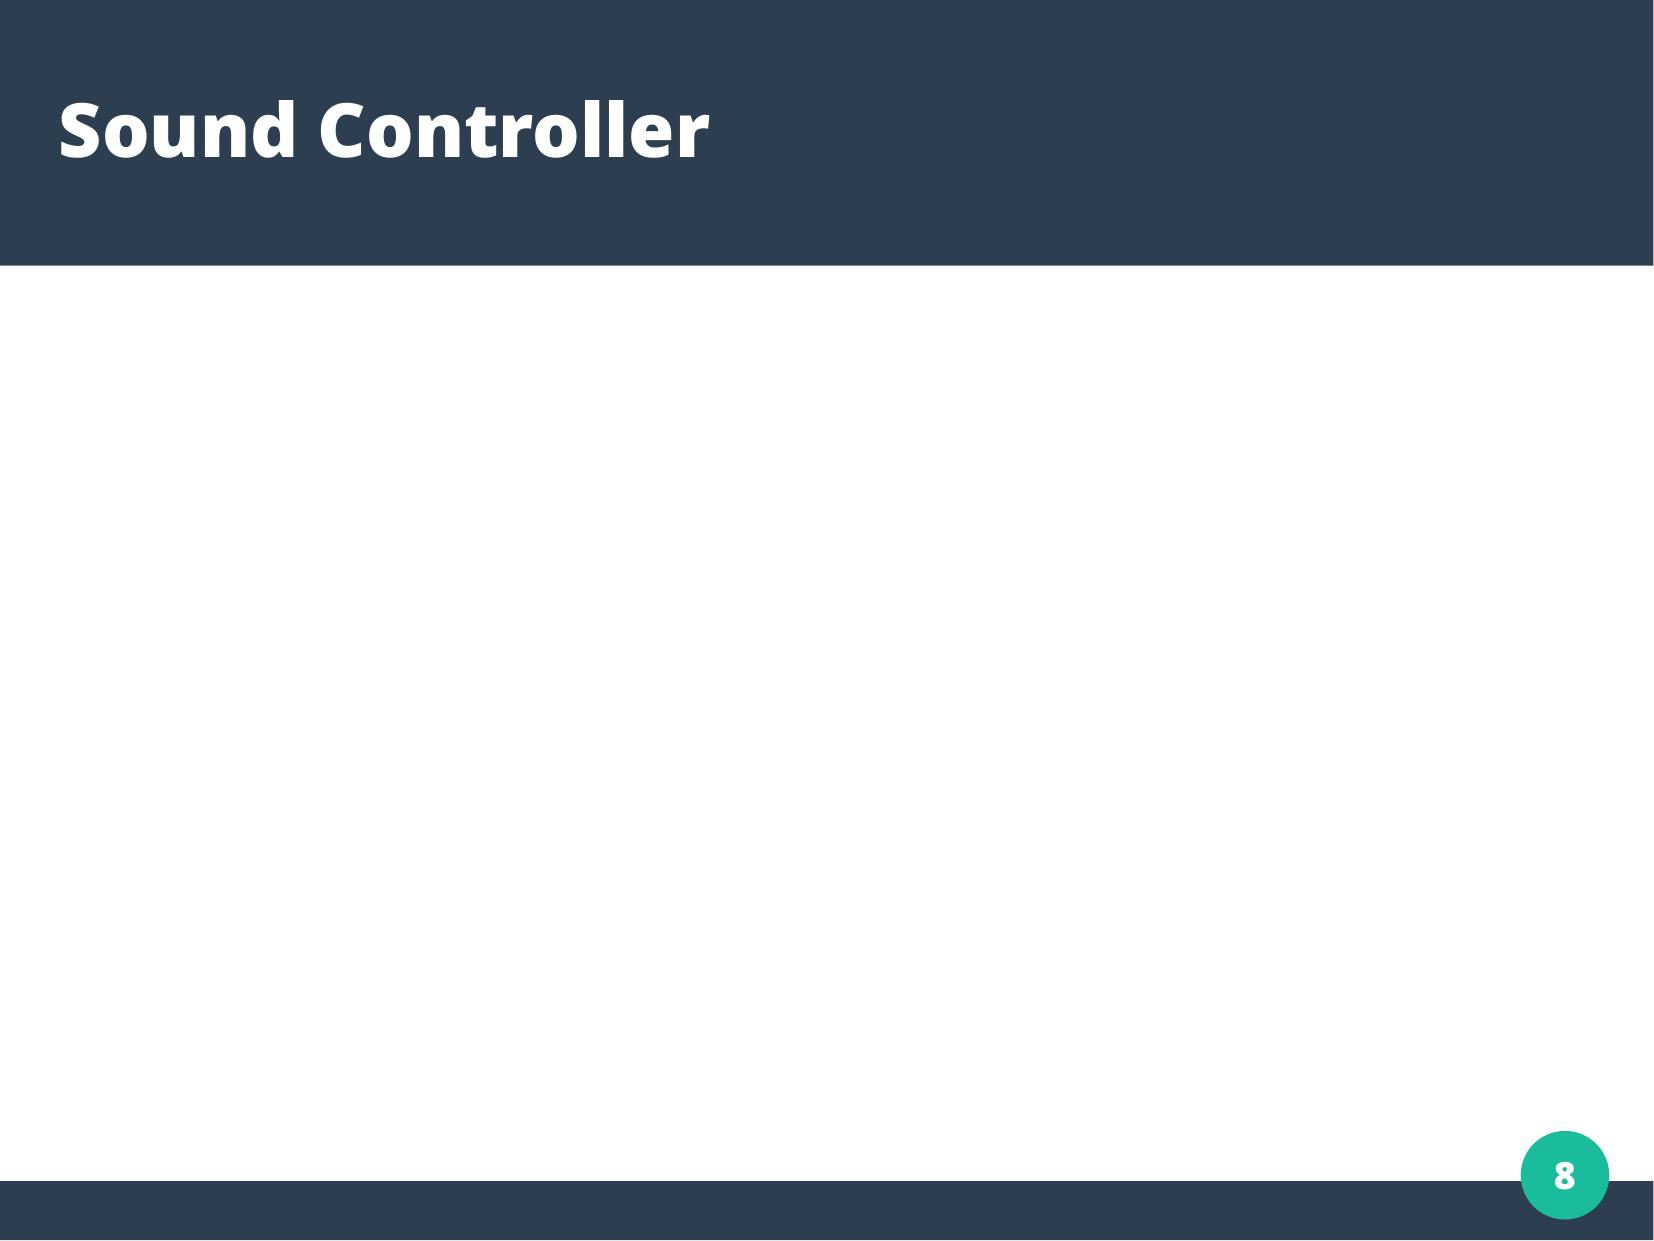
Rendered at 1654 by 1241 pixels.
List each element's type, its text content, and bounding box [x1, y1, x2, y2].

title Sound Controller [59, 49, 1595, 207]
